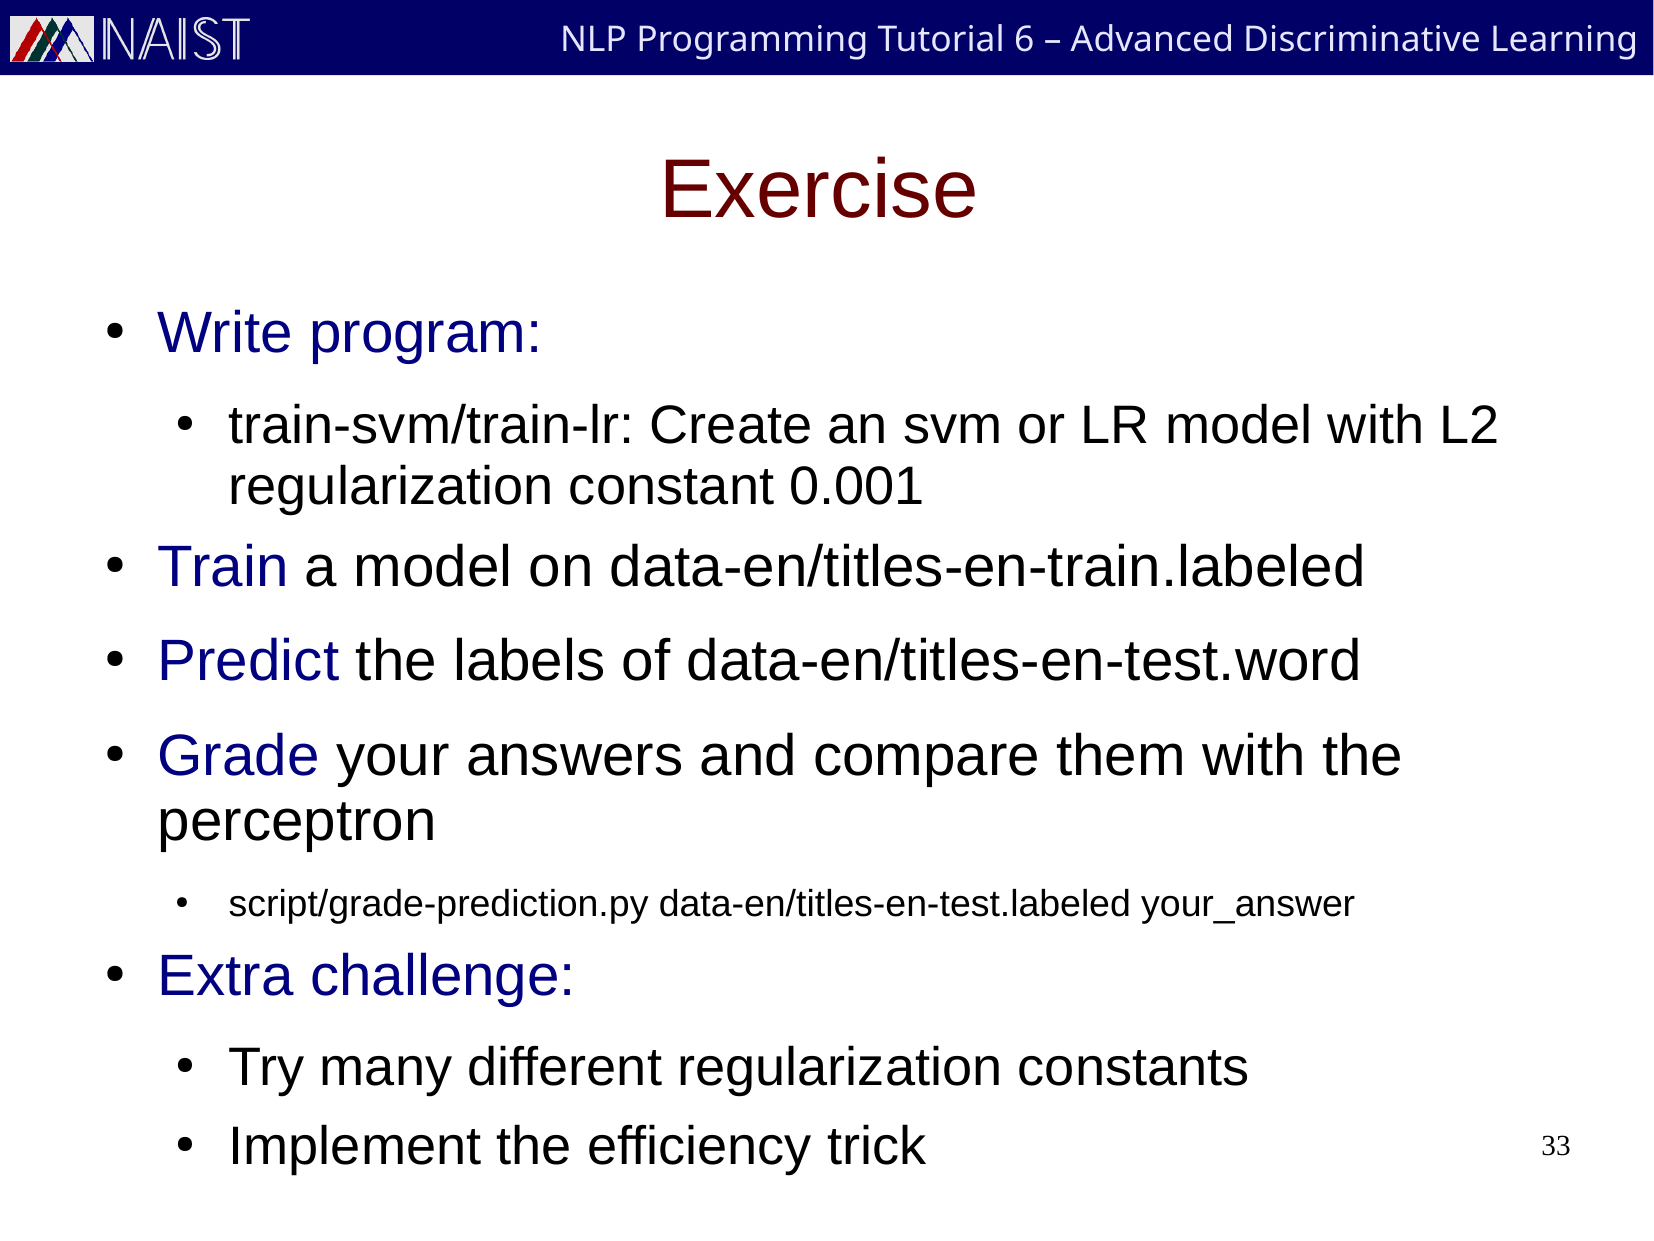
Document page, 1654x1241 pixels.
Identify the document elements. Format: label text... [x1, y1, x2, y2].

title Exercise [75, 92, 1564, 285]
picture [10, 16, 94, 62]
list Write program: train-svm/train-lr: Create an svm or LR model with L2 regularization constant 0.001 Train a model on data-en/titles-en-train.labeled Predict the labels of data-en/titles-en-test.word Grade your answers and compare them with the perceptron script/grade-prediction.py data-en/titles-en-test.labeled your_answer Extra challenge: Try many different regularization constants Implement the efficiency trick [86, 300, 1576, 1176]
picture [102, 17, 251, 60]
